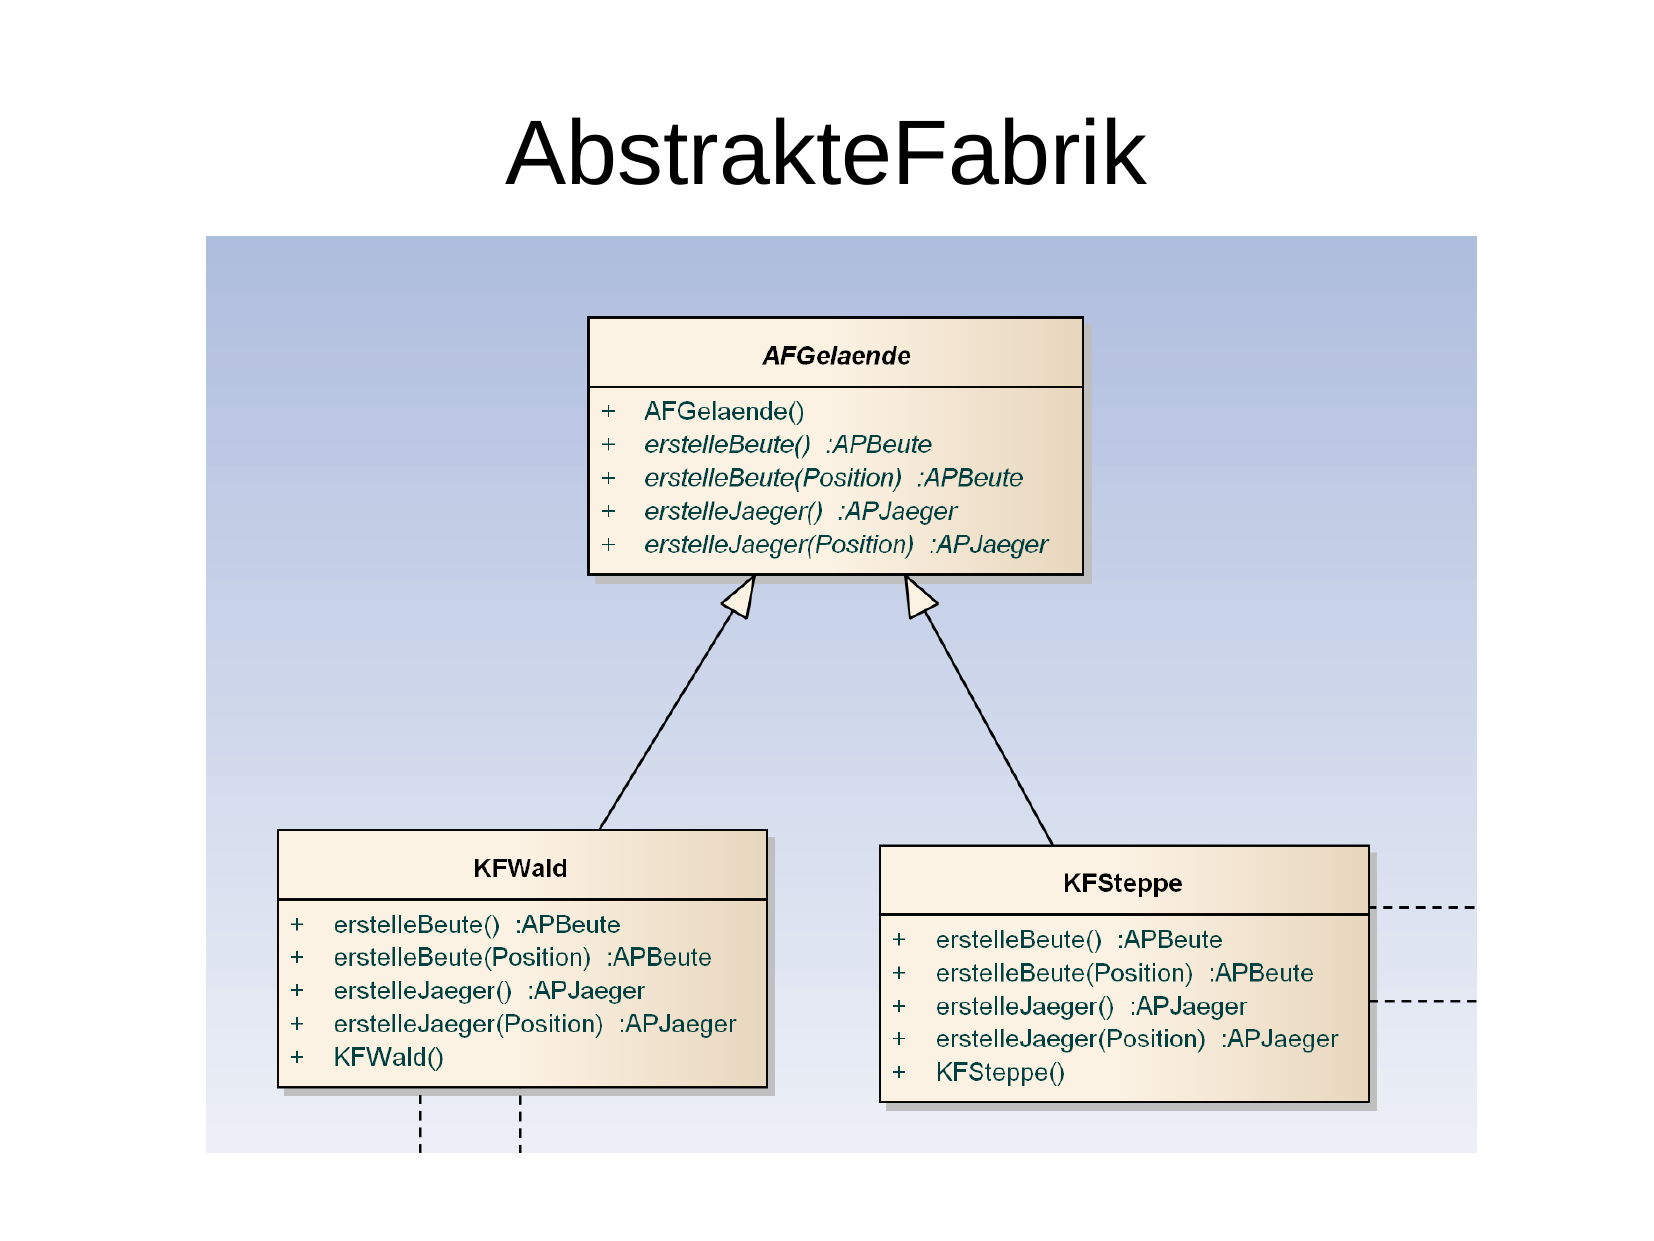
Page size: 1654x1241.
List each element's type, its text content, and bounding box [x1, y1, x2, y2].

picture [206, 236, 1477, 1153]
title AbstrakteFabrik [82, 49, 1571, 257]
